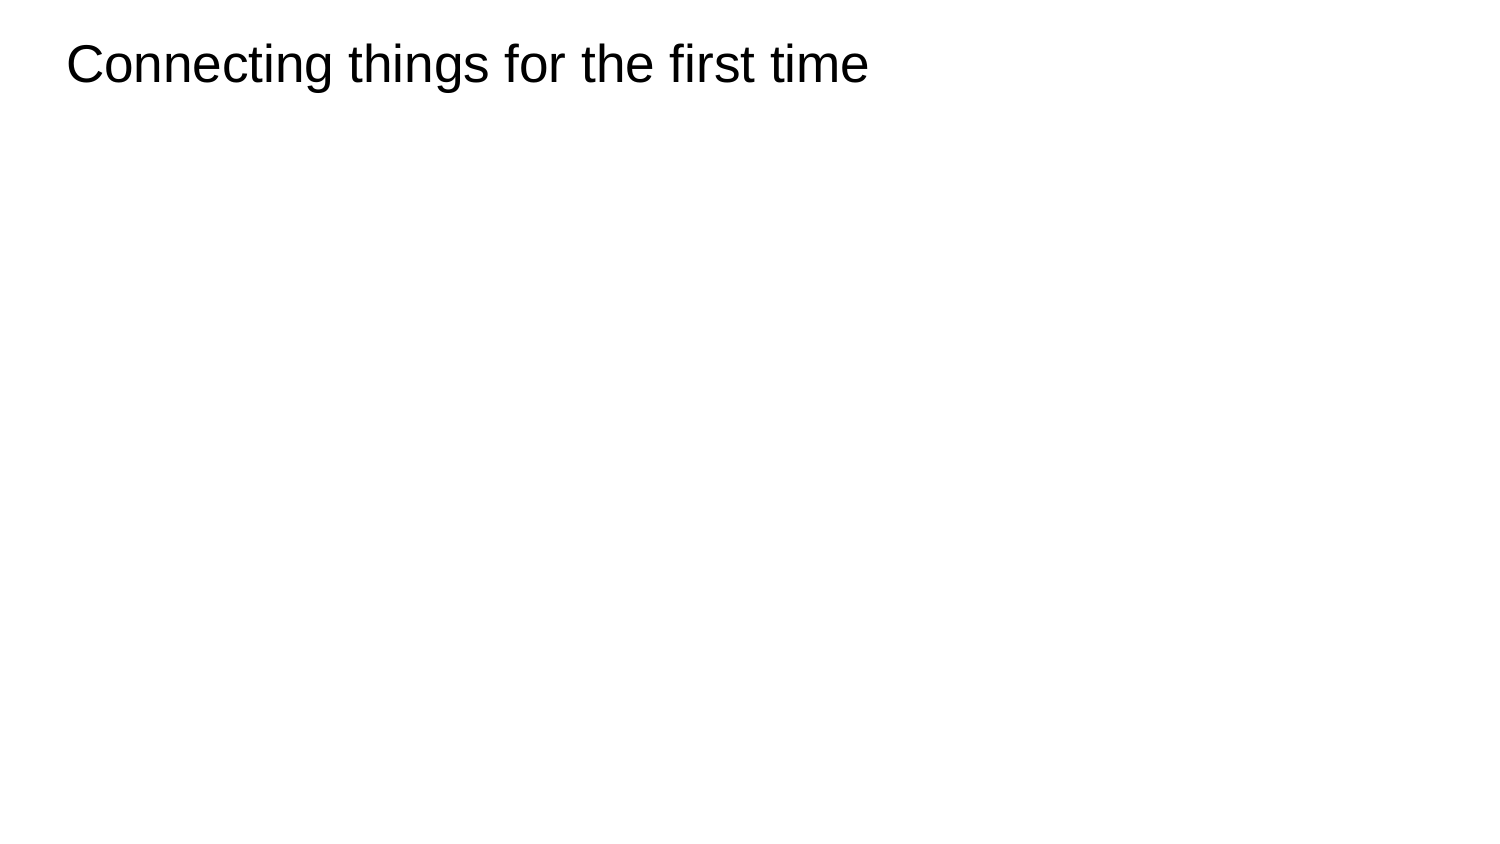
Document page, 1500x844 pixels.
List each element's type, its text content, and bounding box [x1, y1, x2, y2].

title Connecting things for the first time [51, 14, 1449, 109]
